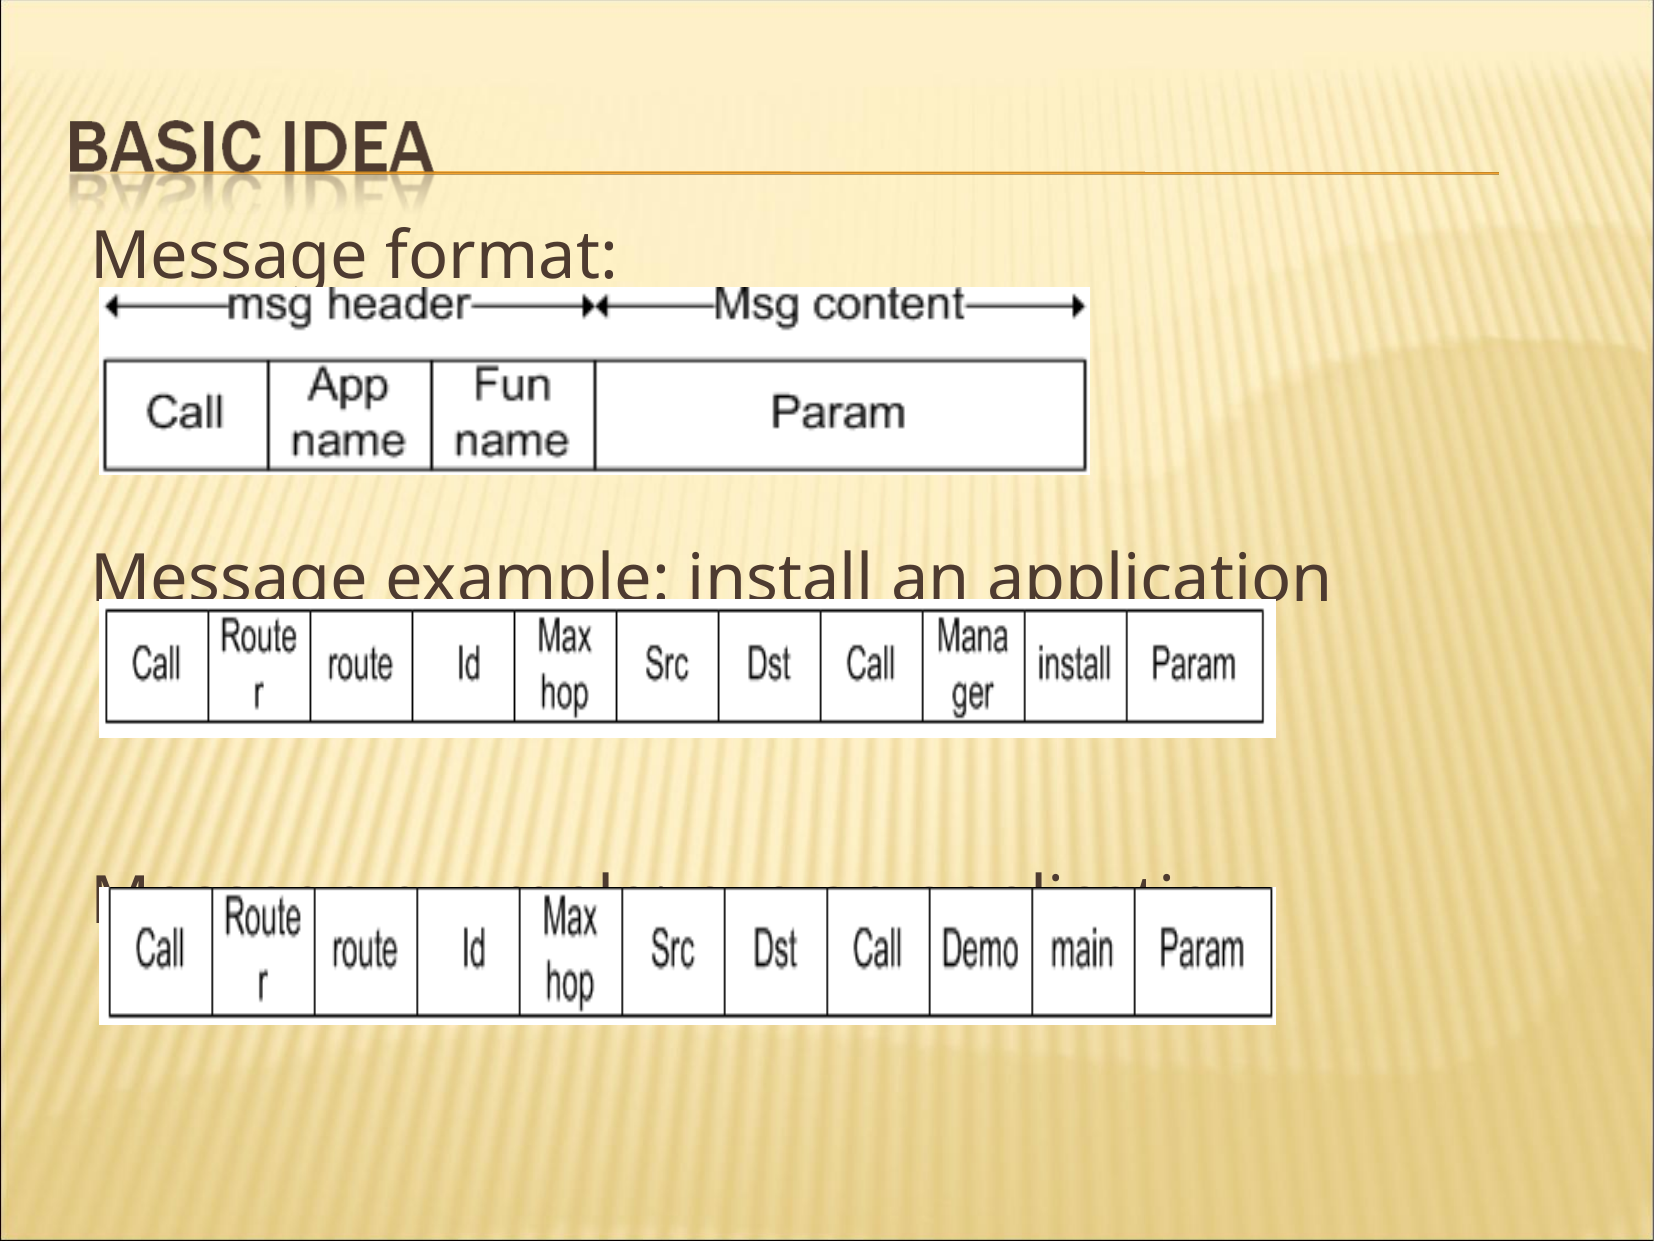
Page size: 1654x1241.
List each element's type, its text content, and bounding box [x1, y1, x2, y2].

text_box [16, 73, 1477, 264]
picture [0, 0, 1654, 1241]
list Message format: Message example: install an application Message example: run an application [74, 200, 1500, 1081]
